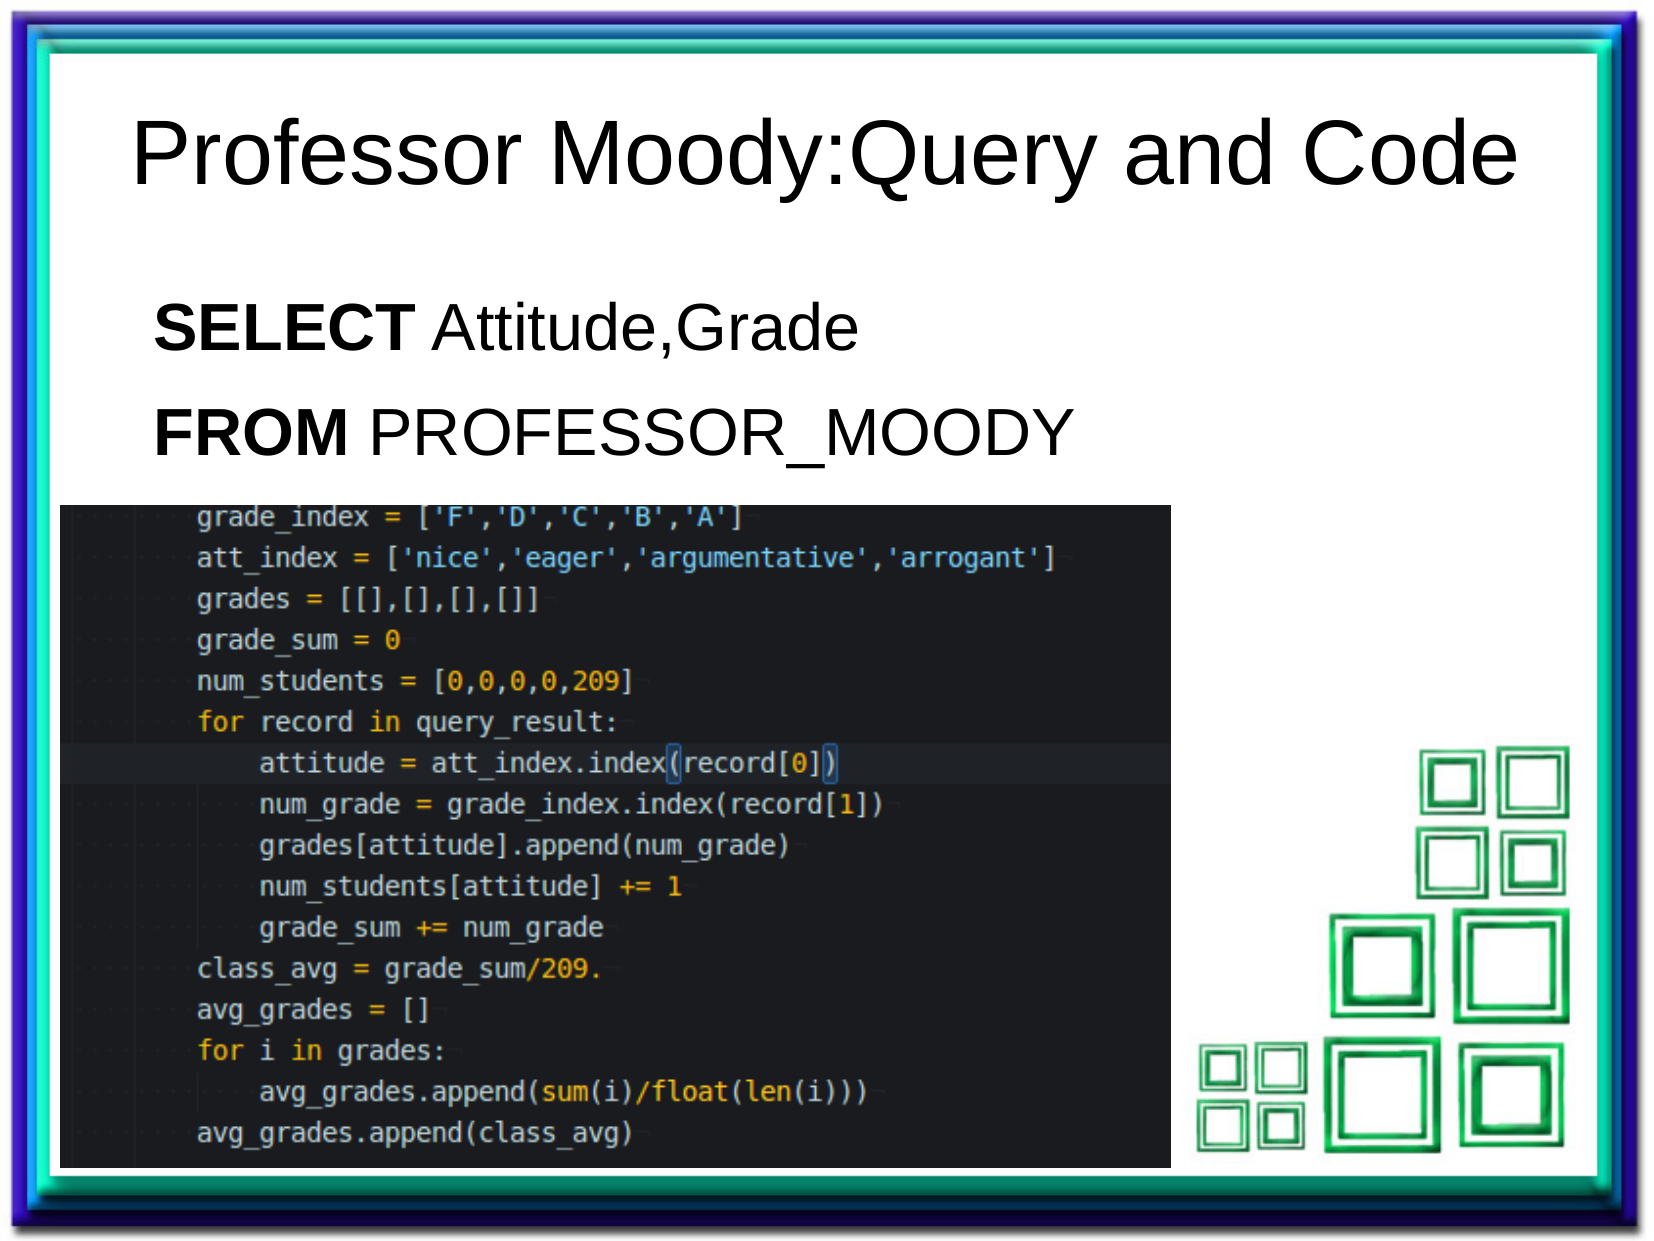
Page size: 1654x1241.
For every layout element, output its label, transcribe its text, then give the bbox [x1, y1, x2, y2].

list SELECT Attitude,Grade FROM PROFESSOR_MOODY [82, 290, 1571, 1010]
title Professor Moody:Query and Code [82, 49, 1571, 257]
picture [0, 0, 1654, 1241]
